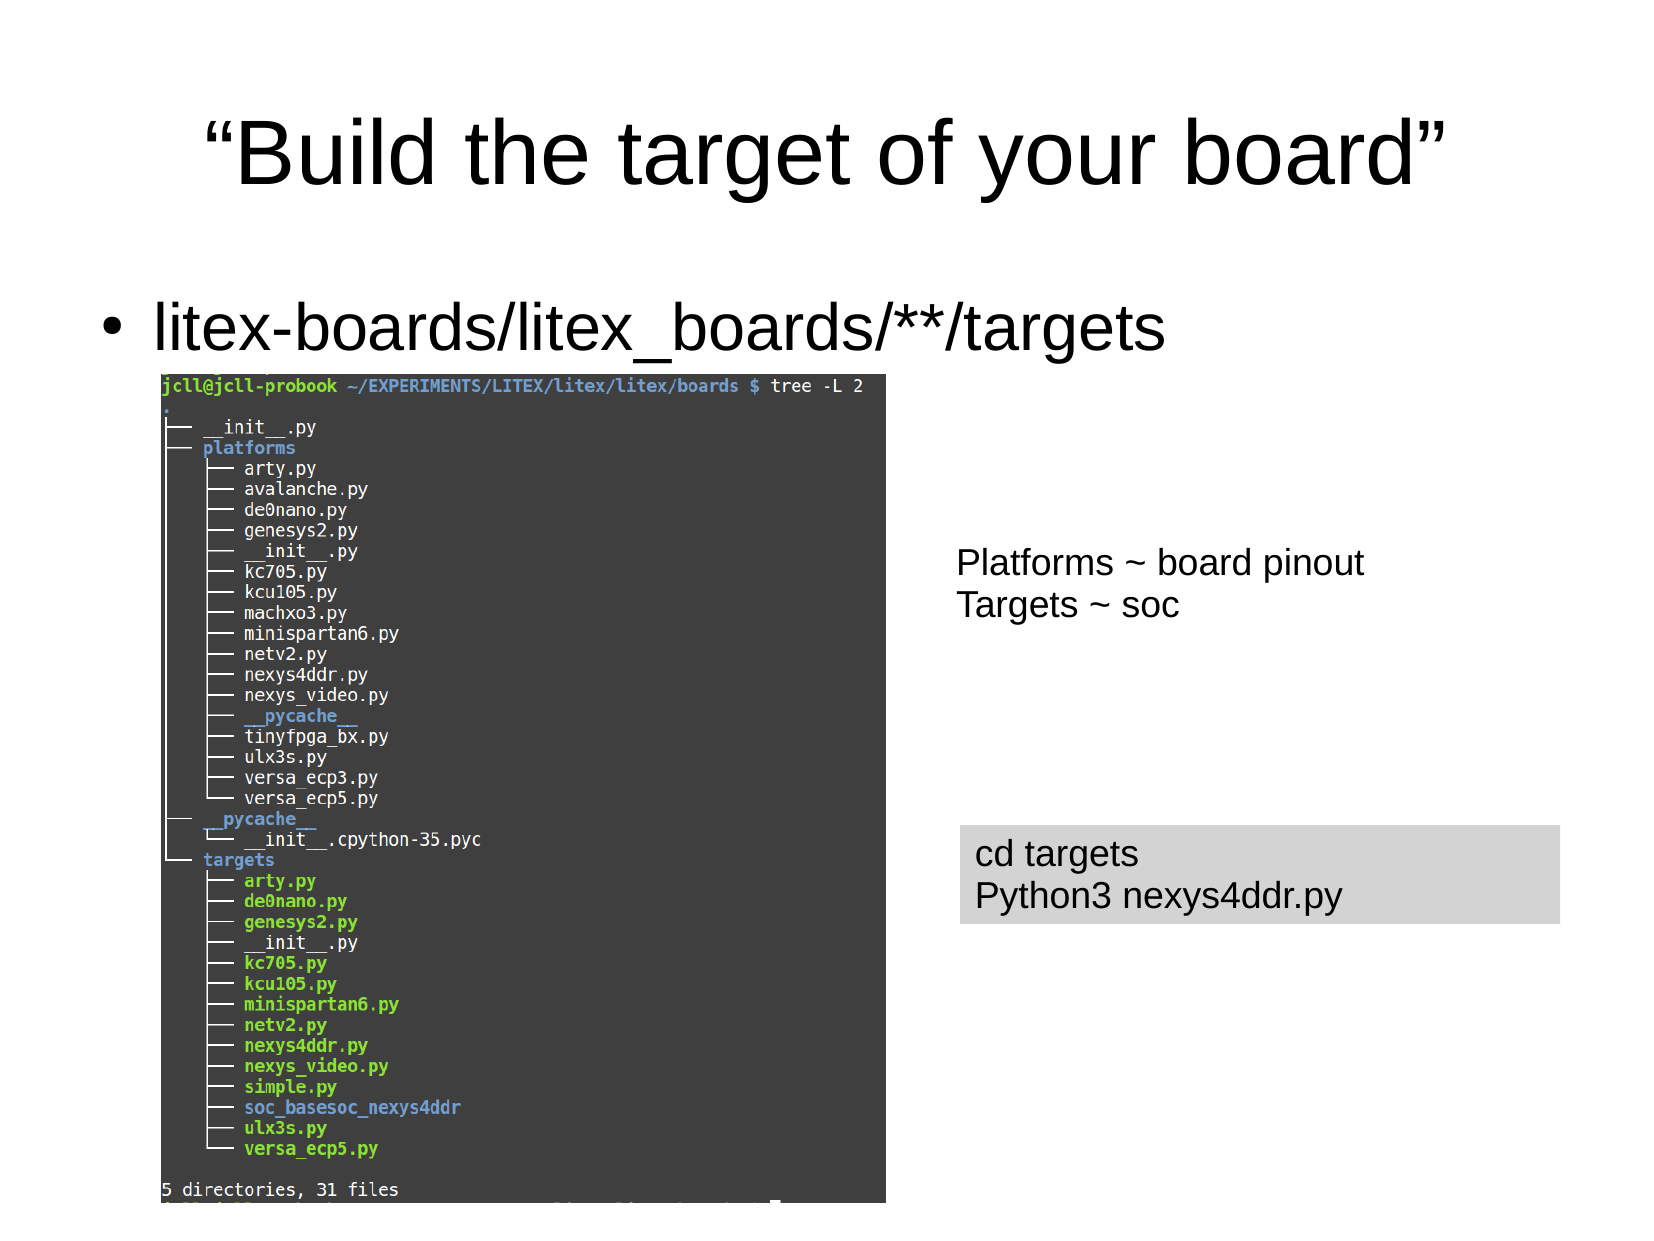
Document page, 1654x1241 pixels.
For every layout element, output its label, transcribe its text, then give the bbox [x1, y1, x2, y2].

list litex-boards/litex_boards/**/targets [82, 290, 1571, 466]
text_box Platforms ~ board pinout Targets ~ soc [941, 534, 1381, 676]
title “Build the target of your board” [82, 49, 1571, 257]
text_box cd targets Python3 nexys4ddr.py [960, 825, 1561, 924]
picture [161, 374, 886, 1203]
